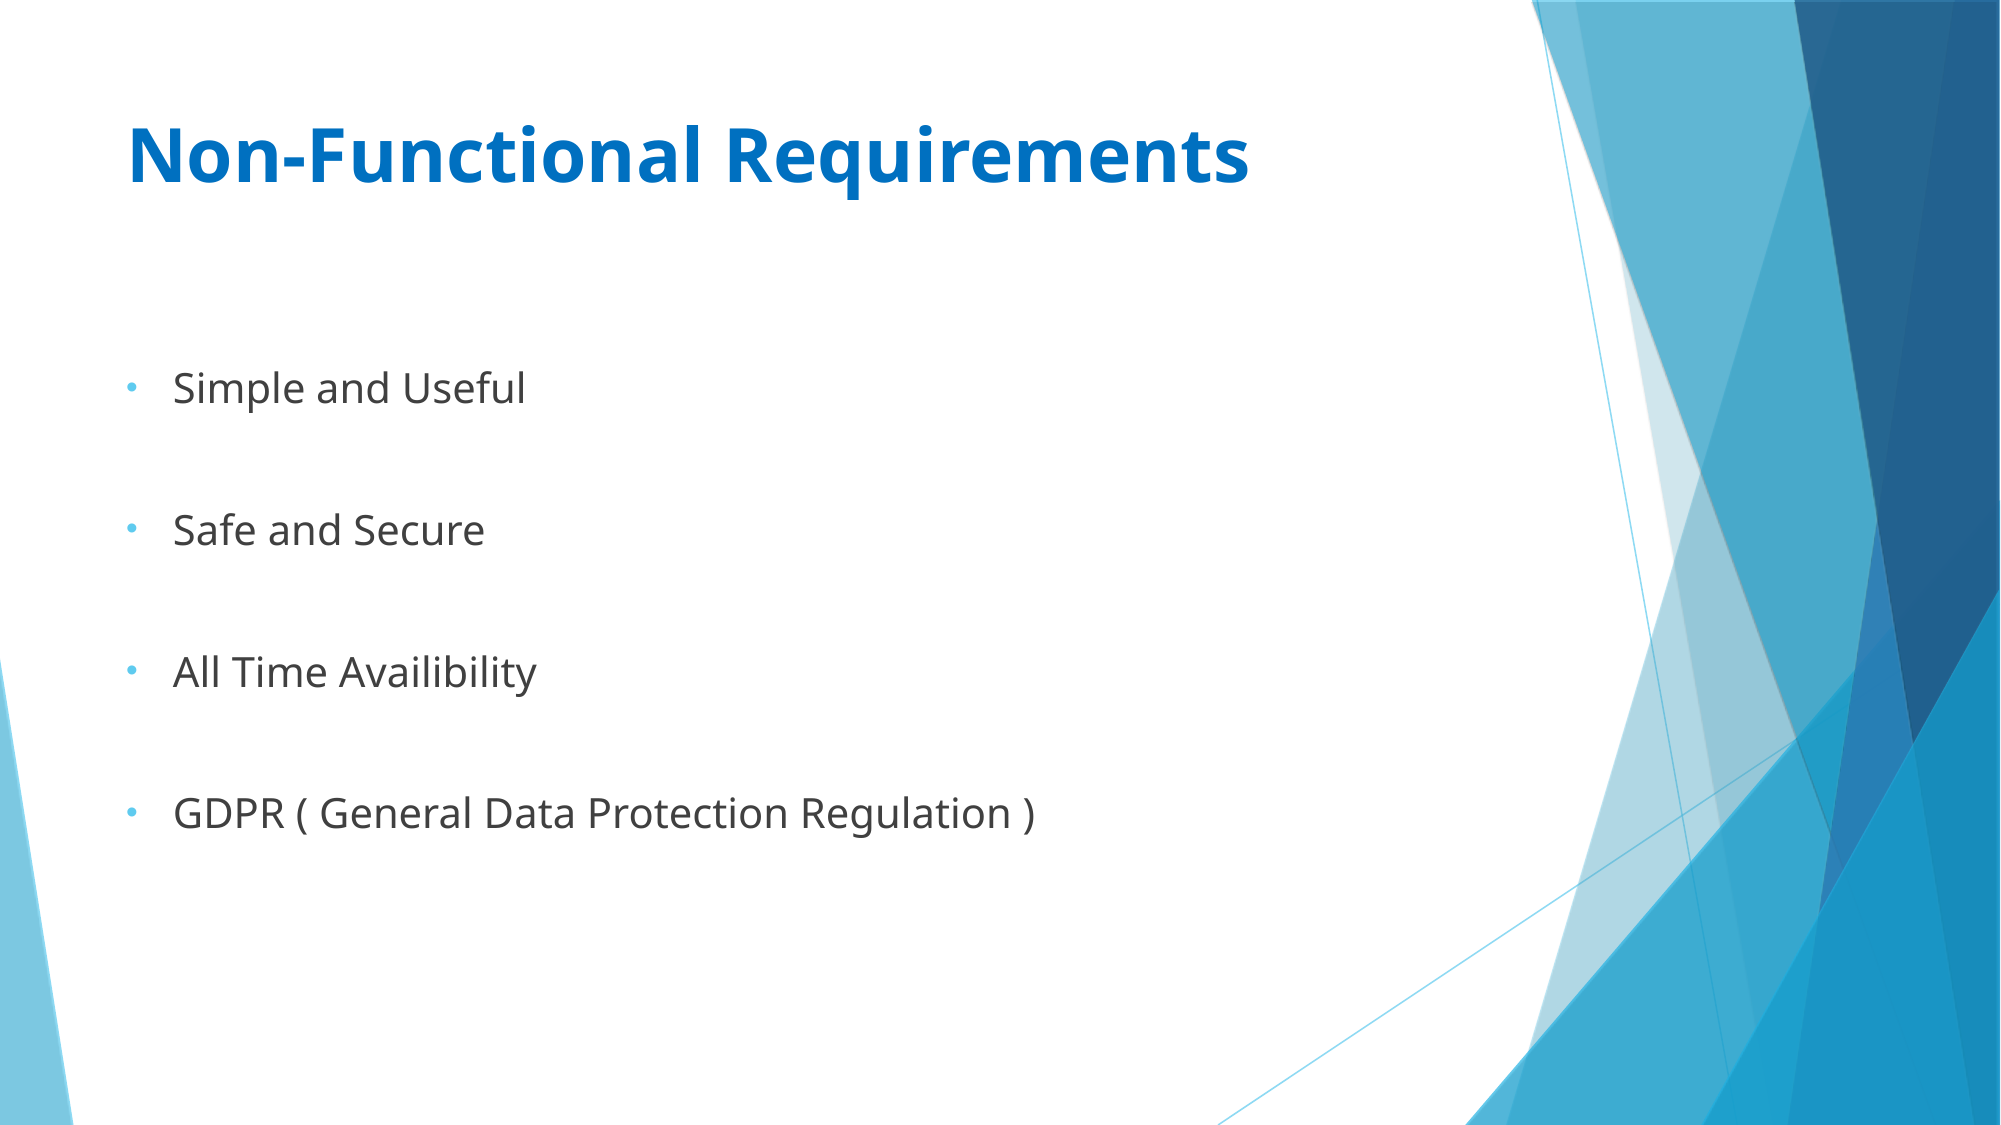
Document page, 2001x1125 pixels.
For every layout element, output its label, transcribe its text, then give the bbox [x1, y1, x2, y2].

title Non-Functional Requirements [111, 99, 1522, 317]
list Simple and Useful Safe and Secure All Time Availibility GDPR ( General Data Protection Regulation ) [111, 354, 1522, 992]
